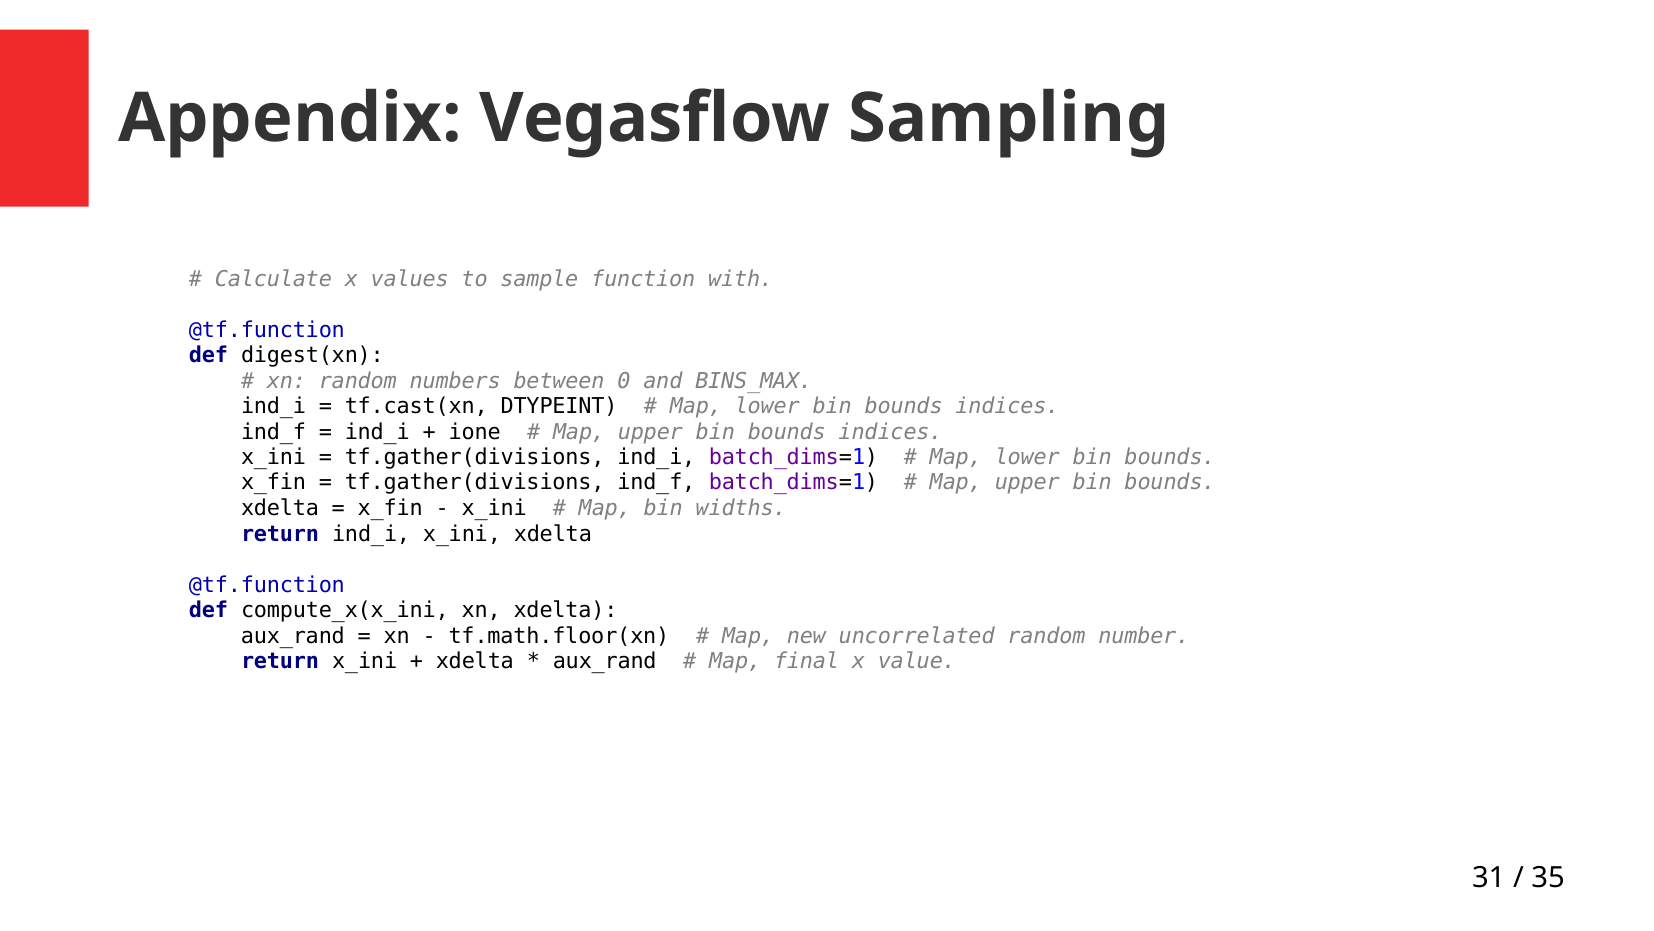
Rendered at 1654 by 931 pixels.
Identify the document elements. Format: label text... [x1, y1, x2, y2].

title Appendix: Vegasflow Sampling [118, 37, 1571, 193]
list # Calculate x values to sample function with. @tf.function def digest(xn): # xn: random numbers between 0 and BINS_MAX. ind_i = tf.cast(xn, DTYPEINT) # Map, lower bin bounds indices. ind_f = ind_i + ione # Map, upper bin bounds indices. x_ini = tf.gather(divisions, ind_i, batch_dims=1) # Map, lower bin bounds. x_fin = tf.gather(divisions, ind_f, batch_dims=1) # Map, upper bin bounds. xdelta = x_fin - x_ini # Map, bin widths. return ind_i, x_ini, xdelta @tf.function def compute_x(x_ini, xn, xdelta): aux_rand = xn - tf.math.floor(xn) # Map, new uncorrelated random number. return x_ini + xdelta * aux_rand # Map, final x value. [118, 265, 1536, 806]
